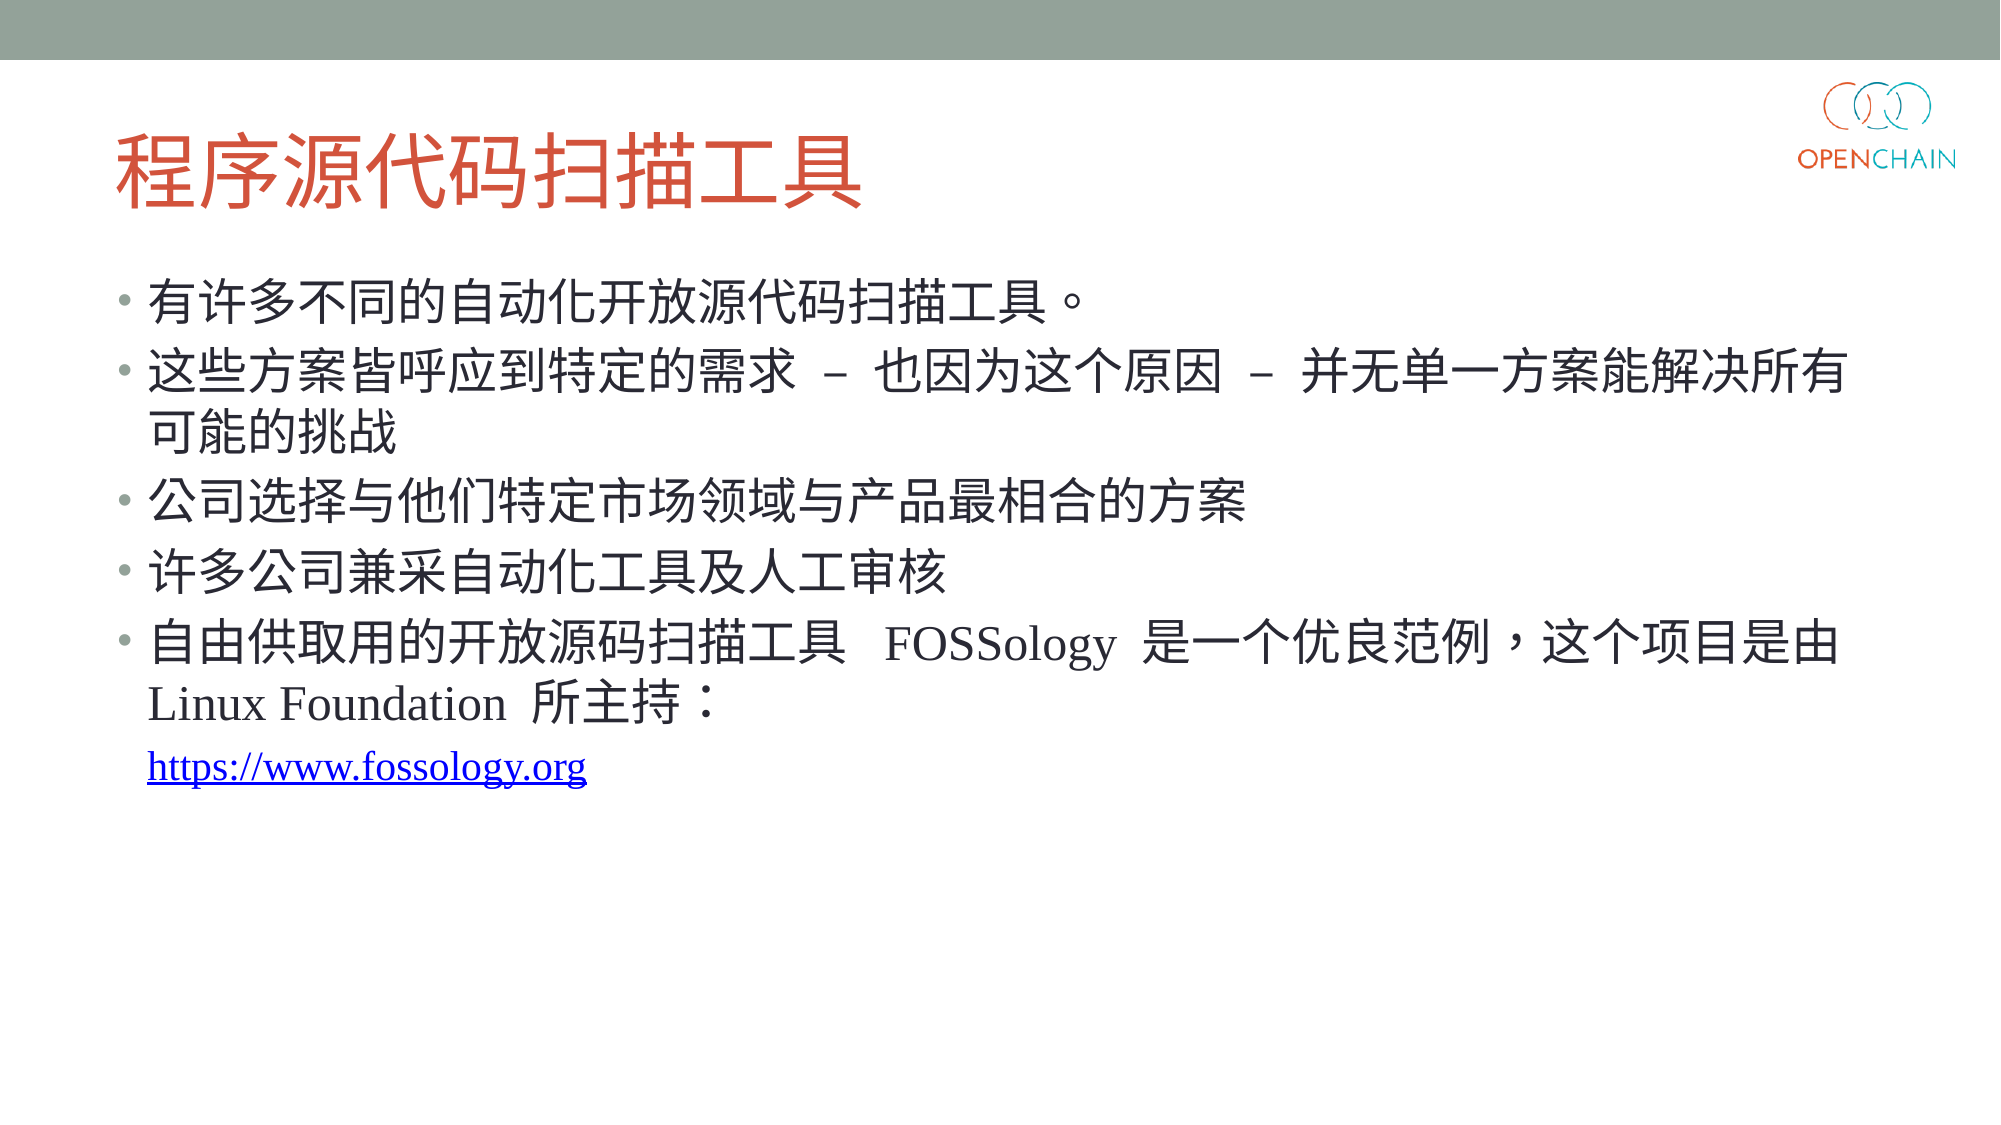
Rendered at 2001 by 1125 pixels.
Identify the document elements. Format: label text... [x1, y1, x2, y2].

picture [1798, 82, 1955, 169]
title 程序源代码扫描工具 [99, 87, 1900, 250]
list 有许多不同的自动化开放源代码扫描工具。 这些方案皆呼应到特定的需求 – 也因为这个原因 – 并无单一方案能解决所有可能的挑战 公司选择与他们特定市场领域与产品最相合的方案 许多公司兼采自动化工具及人工审核 自由供取用的开放源码扫描工具 FOSSology 是一个优良范例，这个项目是由 Linux Foundation 所主持： https://www.fossology.org [102, 262, 1898, 1075]
